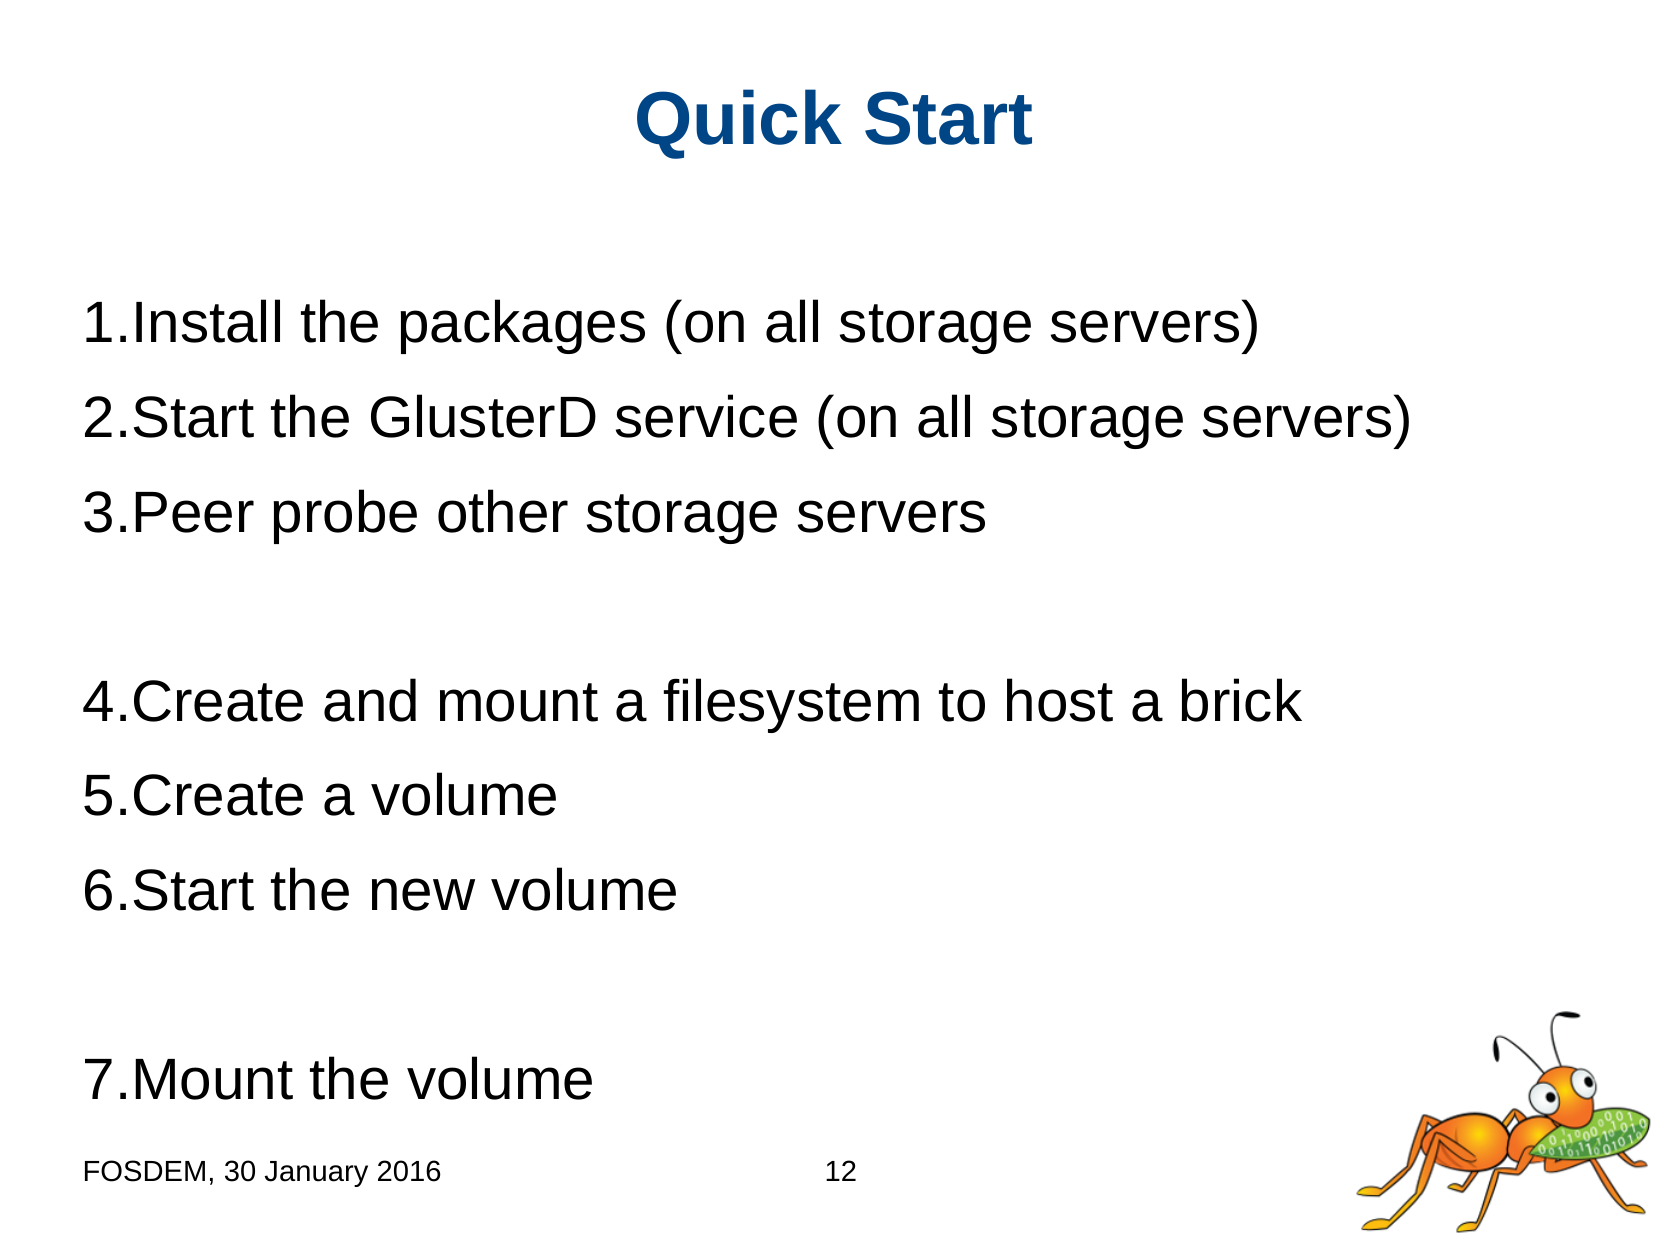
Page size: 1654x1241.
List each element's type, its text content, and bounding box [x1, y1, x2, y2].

picture [1353, 1009, 1654, 1235]
title Quick Start [90, 15, 1579, 223]
list Install the packages (on all storage servers) Start the GlusterD service (on all storage servers) Peer probe other storage servers Create and mount a filesystem to host a brick Create a volume Start the new volume Mount the volume [82, 290, 1571, 1010]
